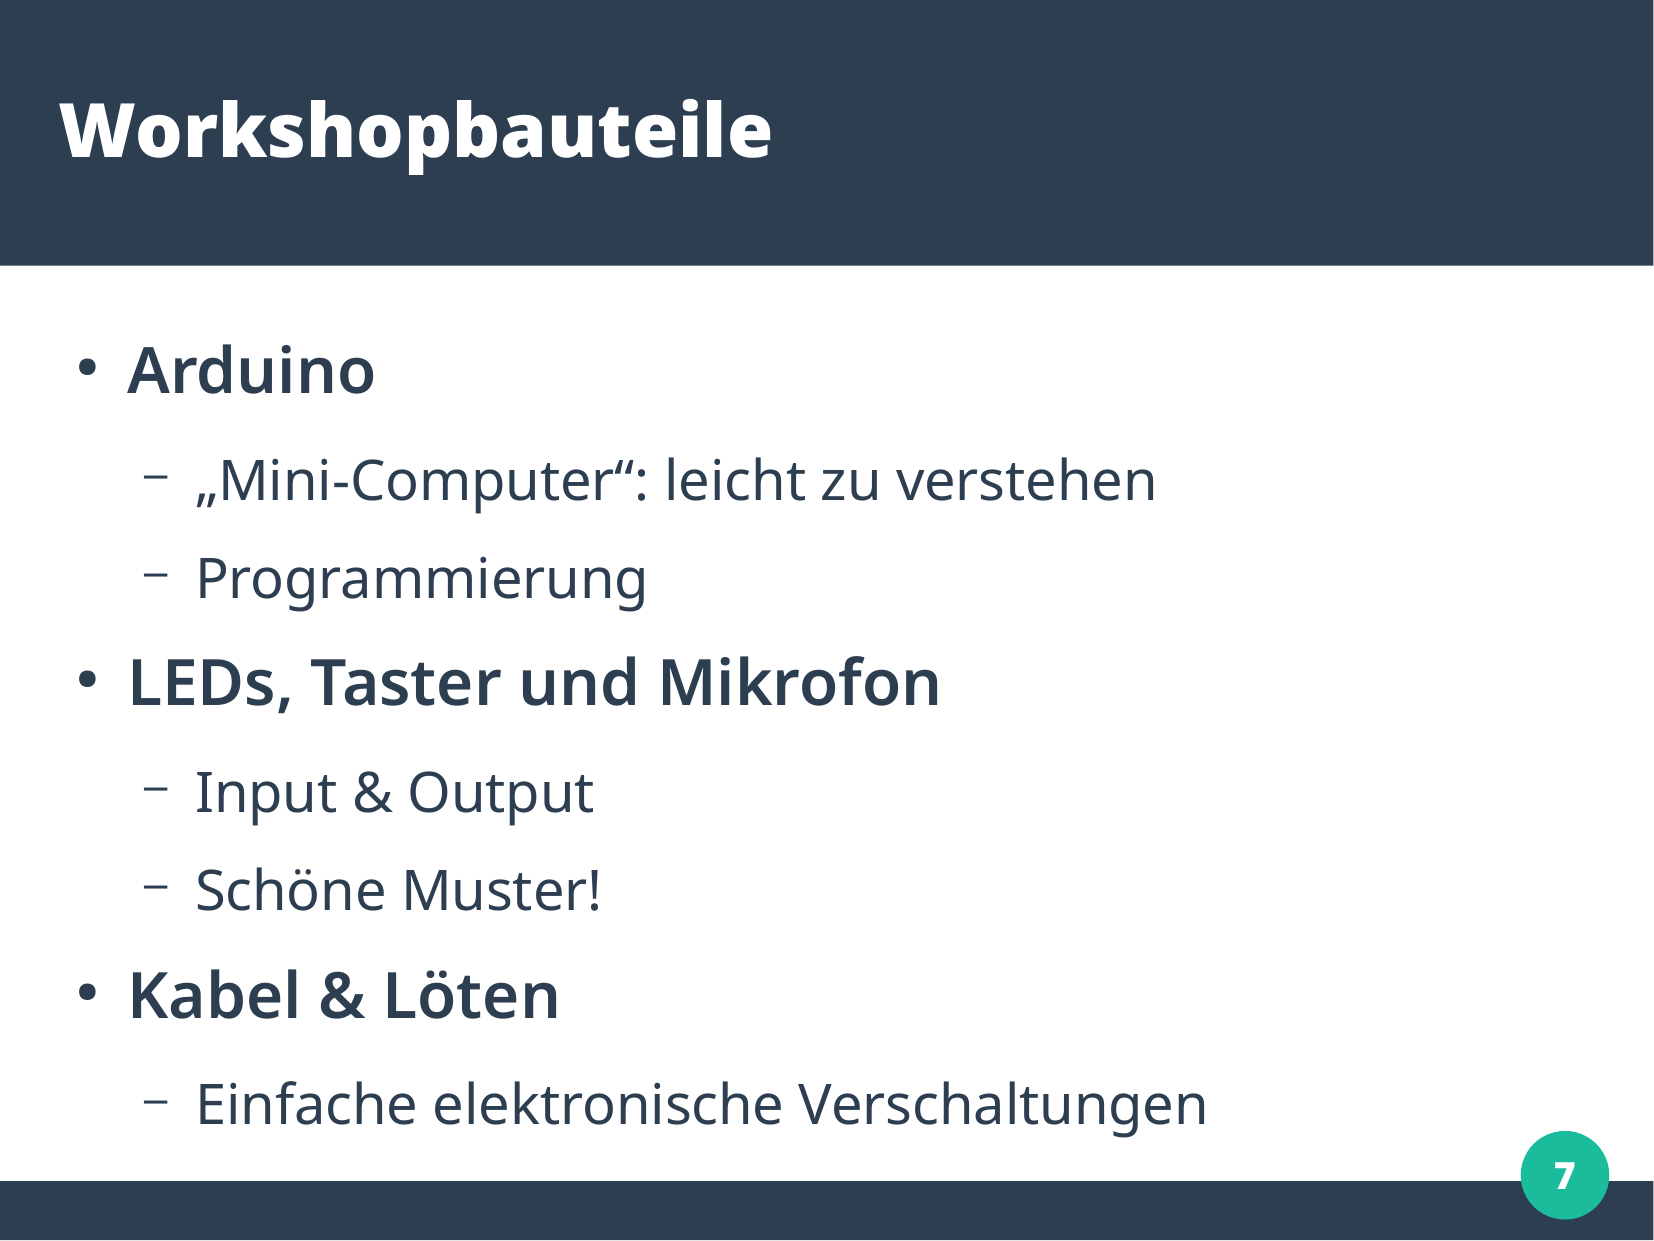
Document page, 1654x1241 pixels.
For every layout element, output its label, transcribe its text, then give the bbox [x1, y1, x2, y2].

title Workshopbauteile [59, 49, 1595, 207]
list Arduino „Mini-Computer“: leicht zu verstehen Programmierung LEDs, Taster und Mikrofon Input & Output Schöne Muster! Kabel & Löten Einfache elektronische Verschaltungen [59, 324, 1595, 1152]
